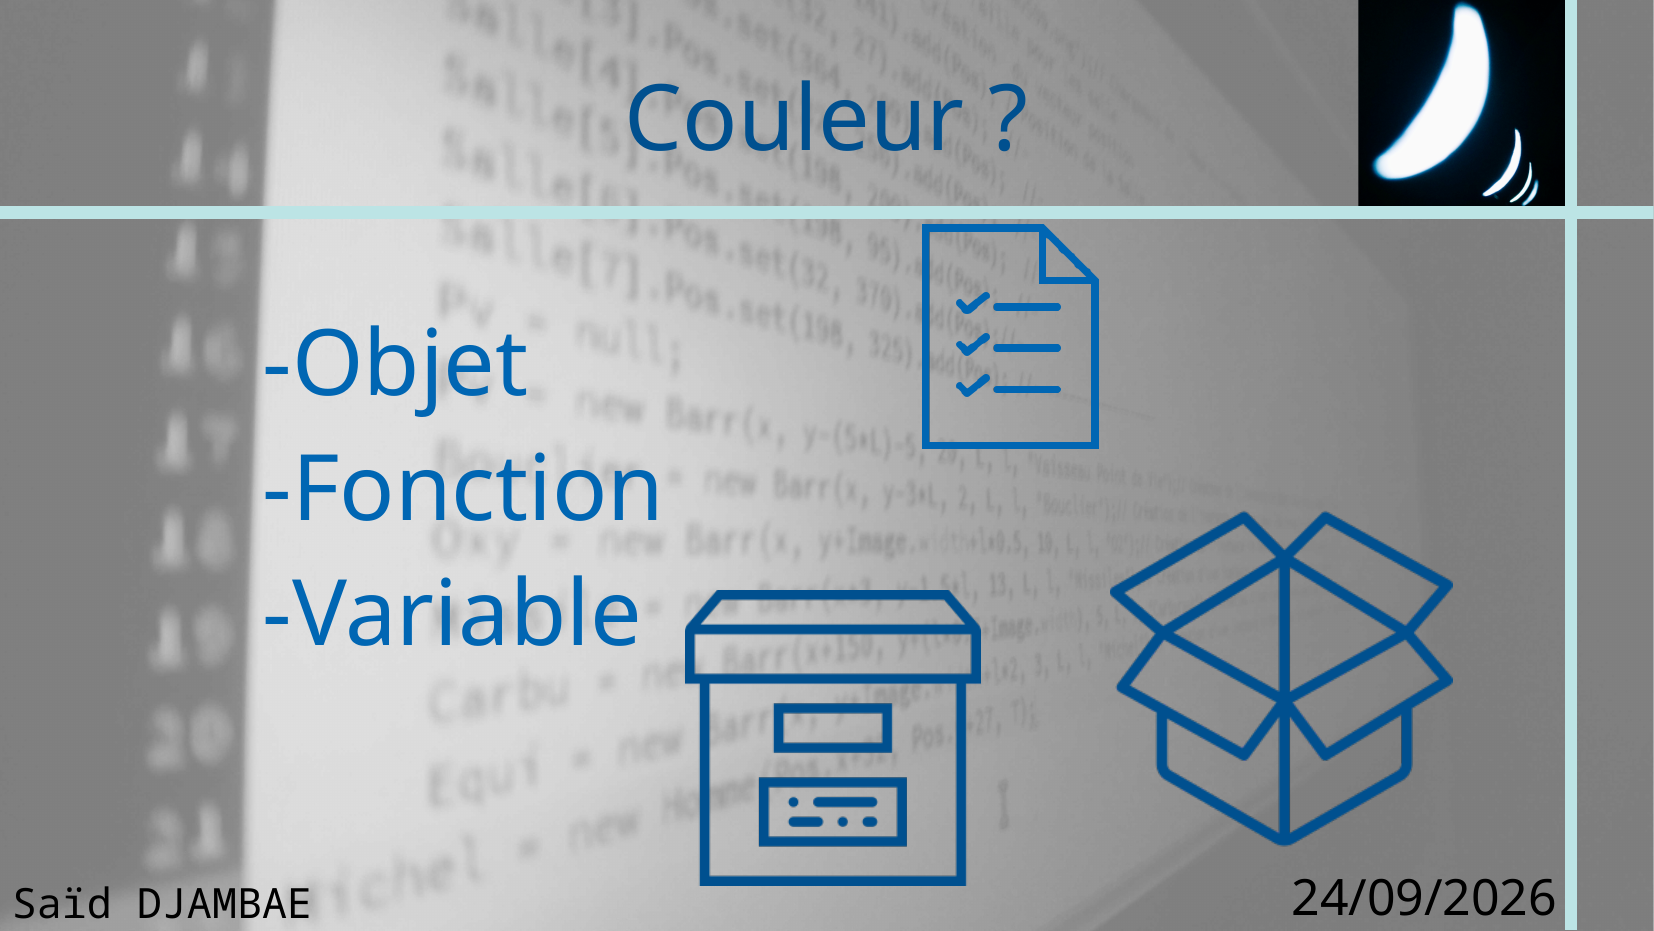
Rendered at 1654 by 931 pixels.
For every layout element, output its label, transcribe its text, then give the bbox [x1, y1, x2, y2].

text_box -Objet -Fonction -Variable [248, 290, 745, 626]
picture [0, 219, 1654, 931]
picture [1577, 0, 1654, 206]
picture [0, 0, 1565, 206]
title Couleur ? [82, 37, 1571, 193]
